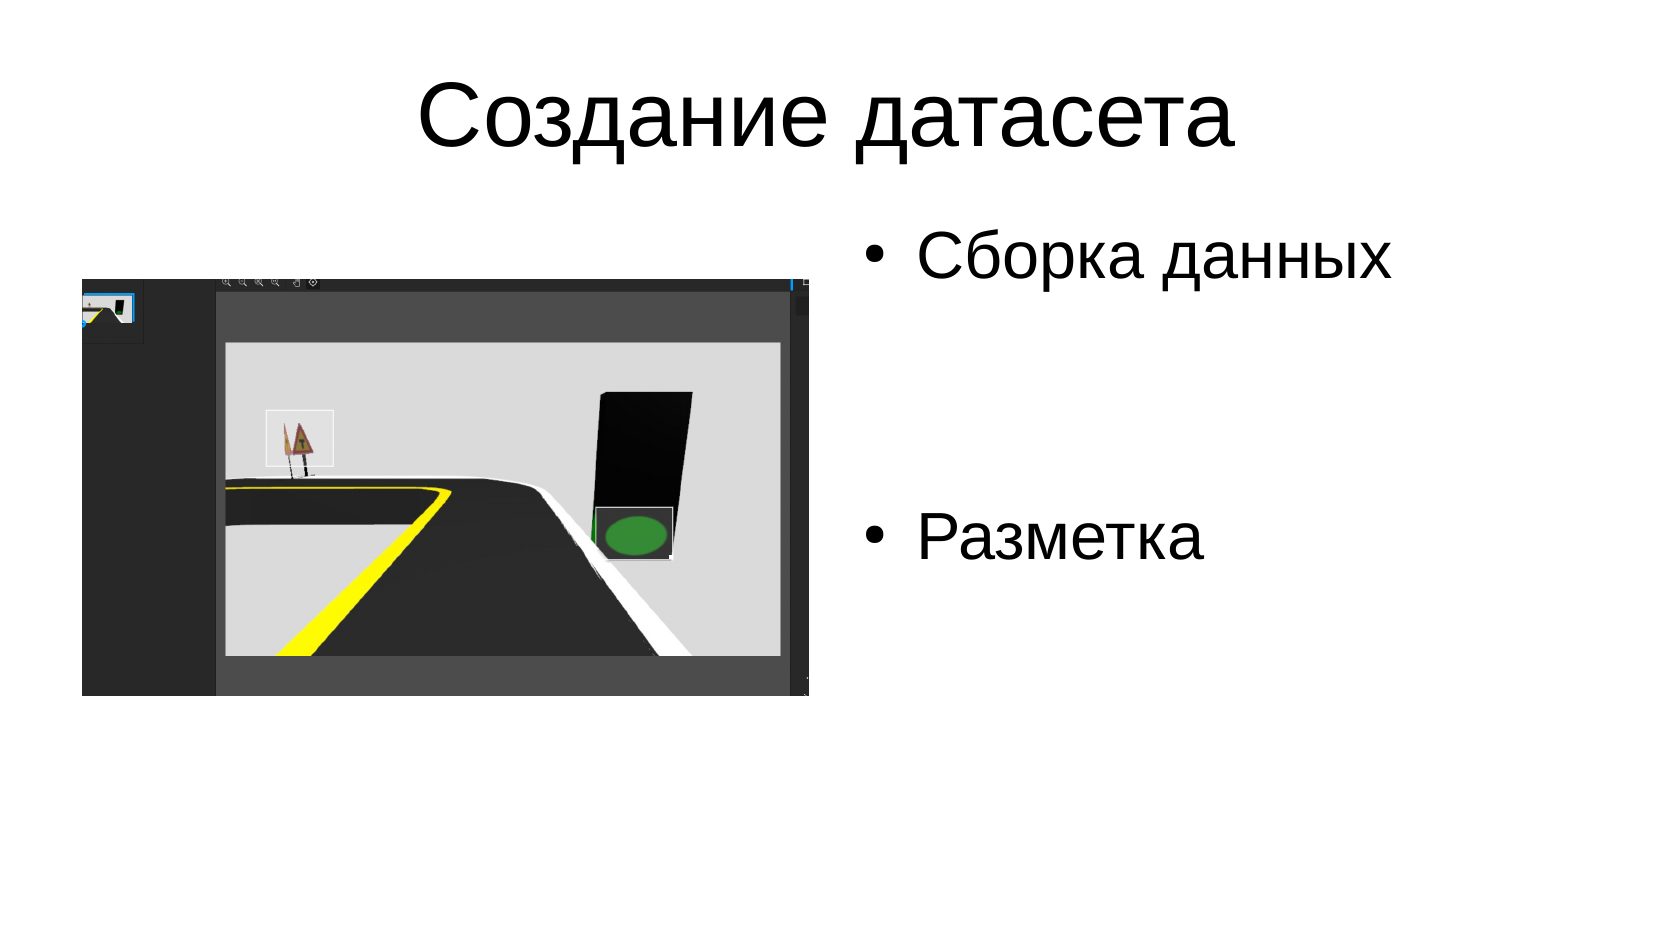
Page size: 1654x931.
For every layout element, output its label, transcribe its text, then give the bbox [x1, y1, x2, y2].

list Сборка данных [845, 217, 1572, 475]
picture [82, 279, 809, 696]
list Разметка [845, 499, 1572, 757]
title Создание датасета [82, 37, 1571, 193]
